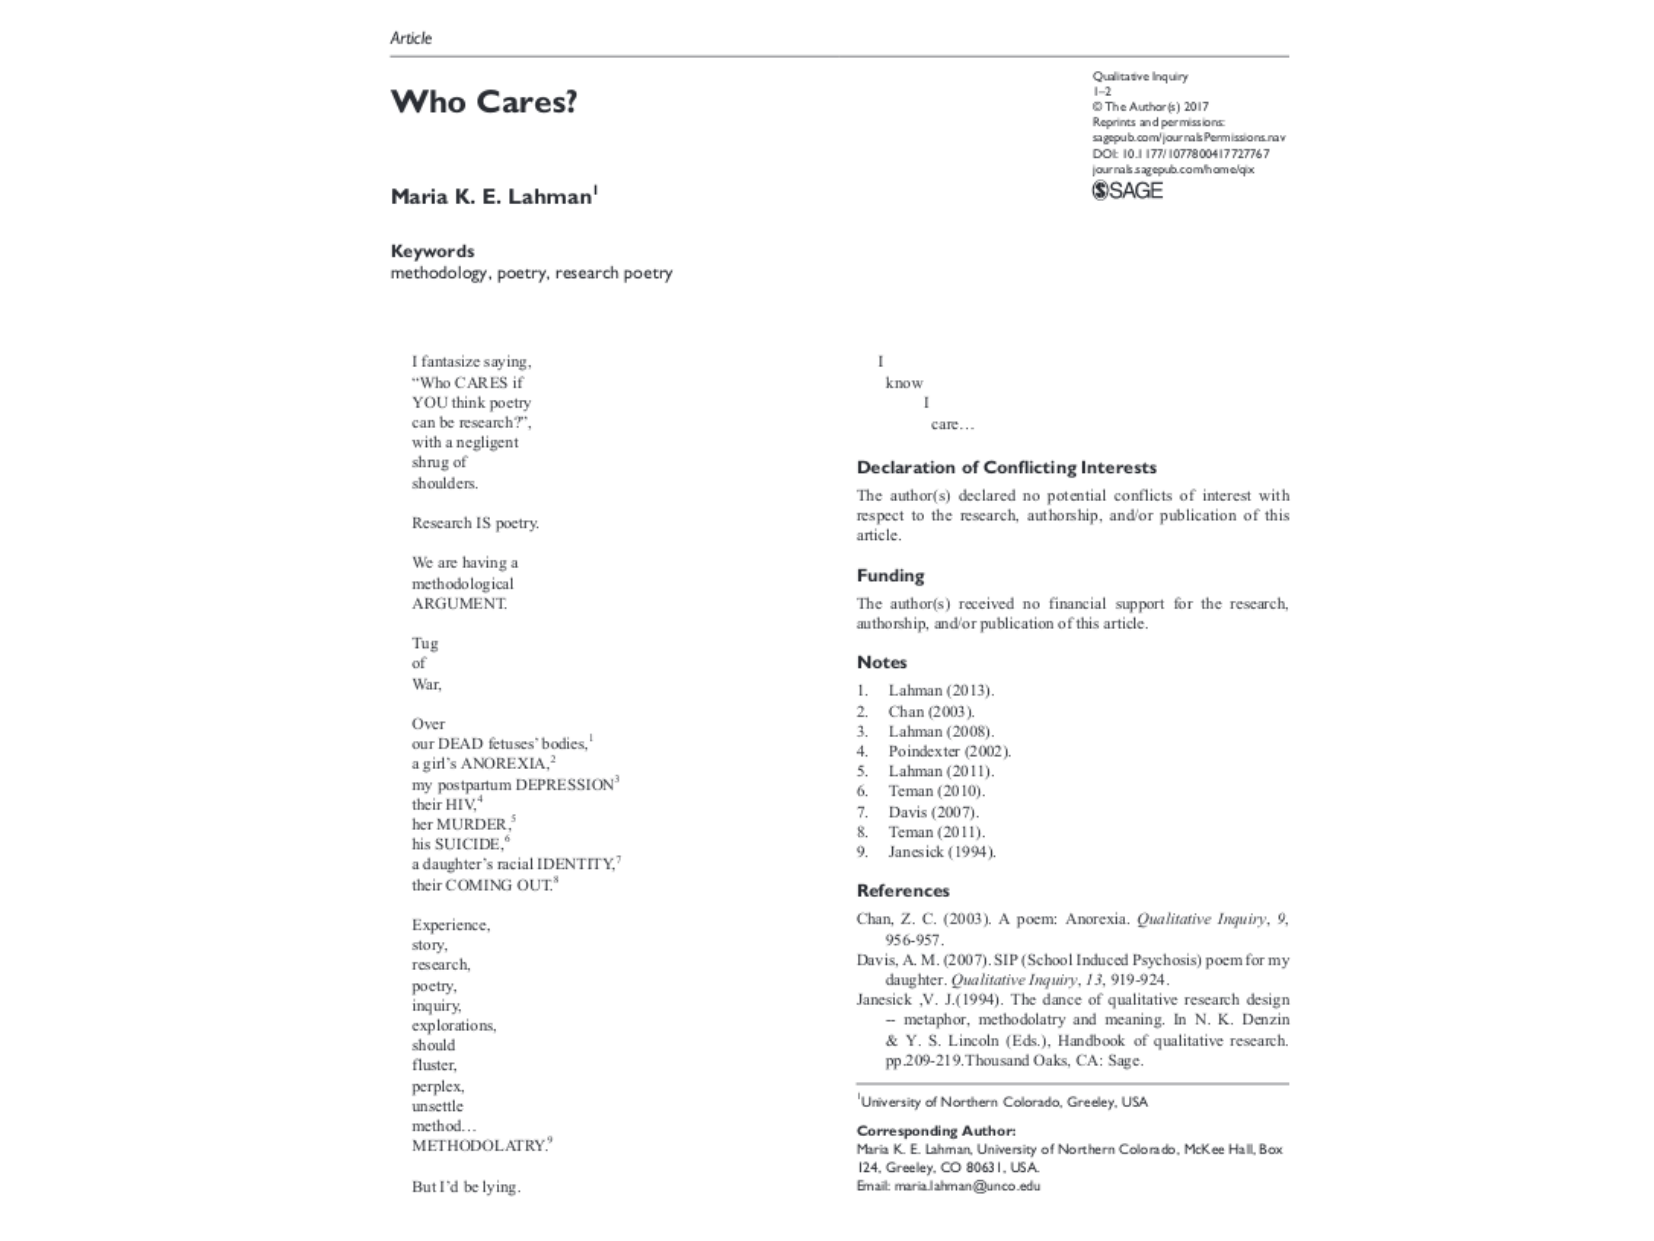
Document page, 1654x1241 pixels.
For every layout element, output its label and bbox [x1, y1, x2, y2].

picture [298, 0, 1355, 1241]
